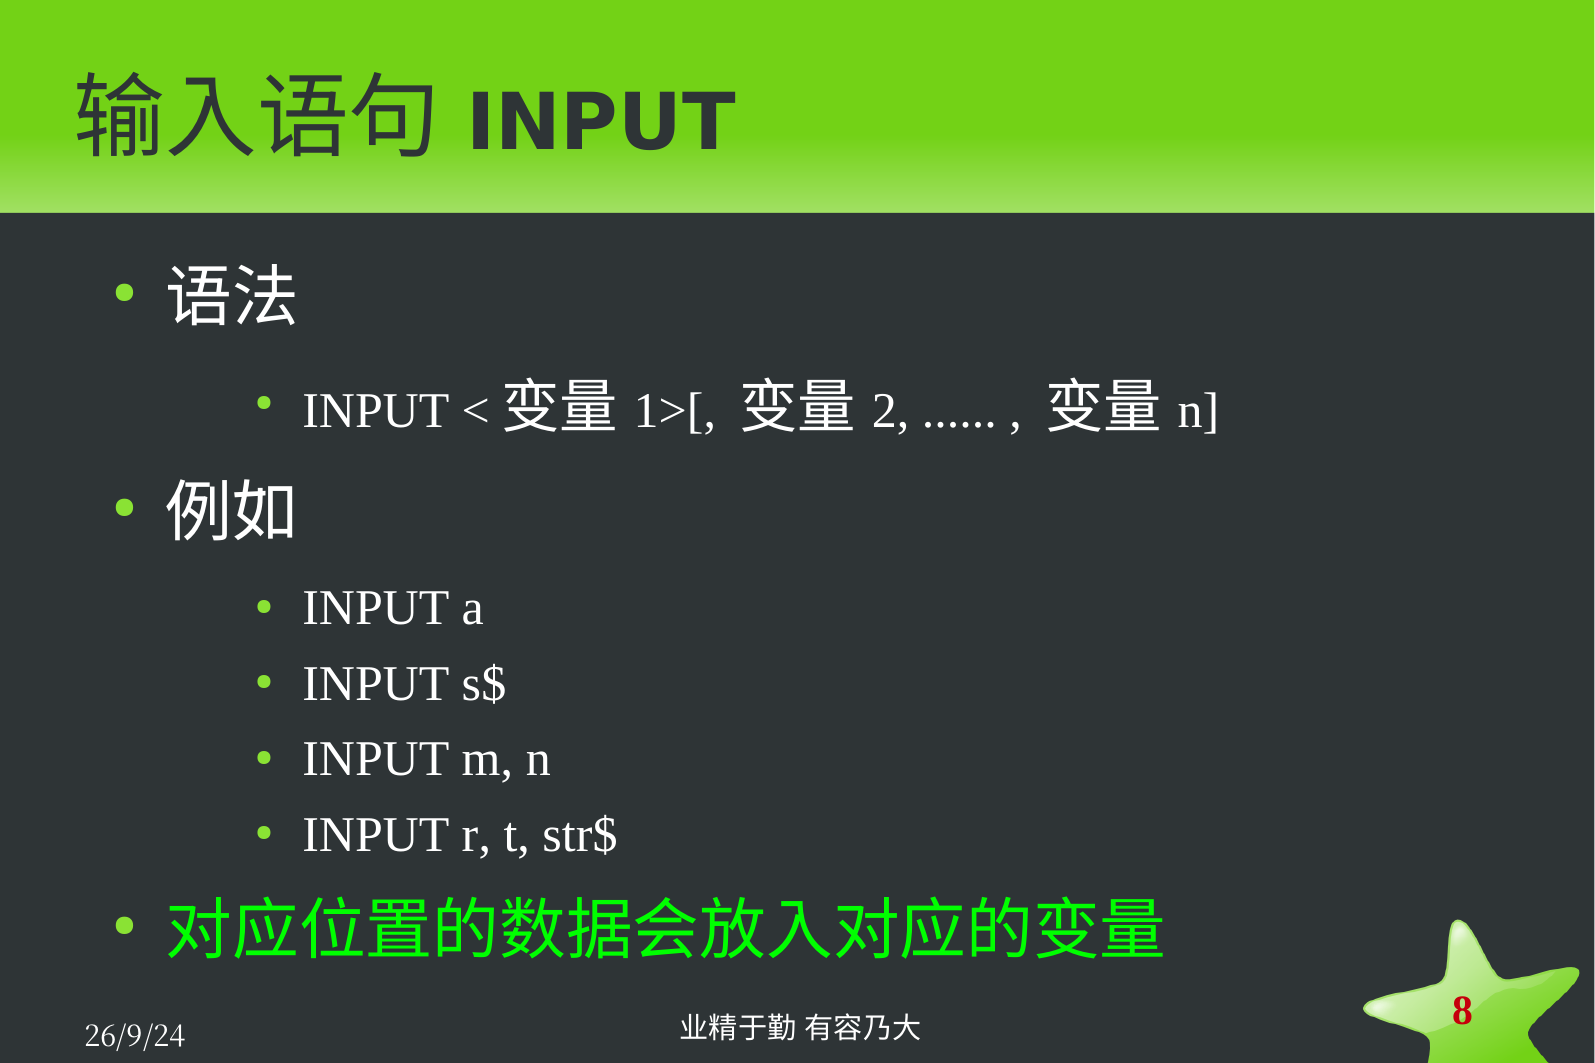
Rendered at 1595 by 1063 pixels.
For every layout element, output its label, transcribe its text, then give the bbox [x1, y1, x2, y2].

list 语法 INPUT <变量1>[, 变量2, ...... , 变量n] 例如 INPUT a INPUT s$ INPUT m, n INPUT r, t, str$ 对应位置的数据会放入对应的变量 [79, 248, 1515, 951]
title 输入语句INPUT [74, 25, 1510, 203]
picture [0, 0, 1595, 1063]
